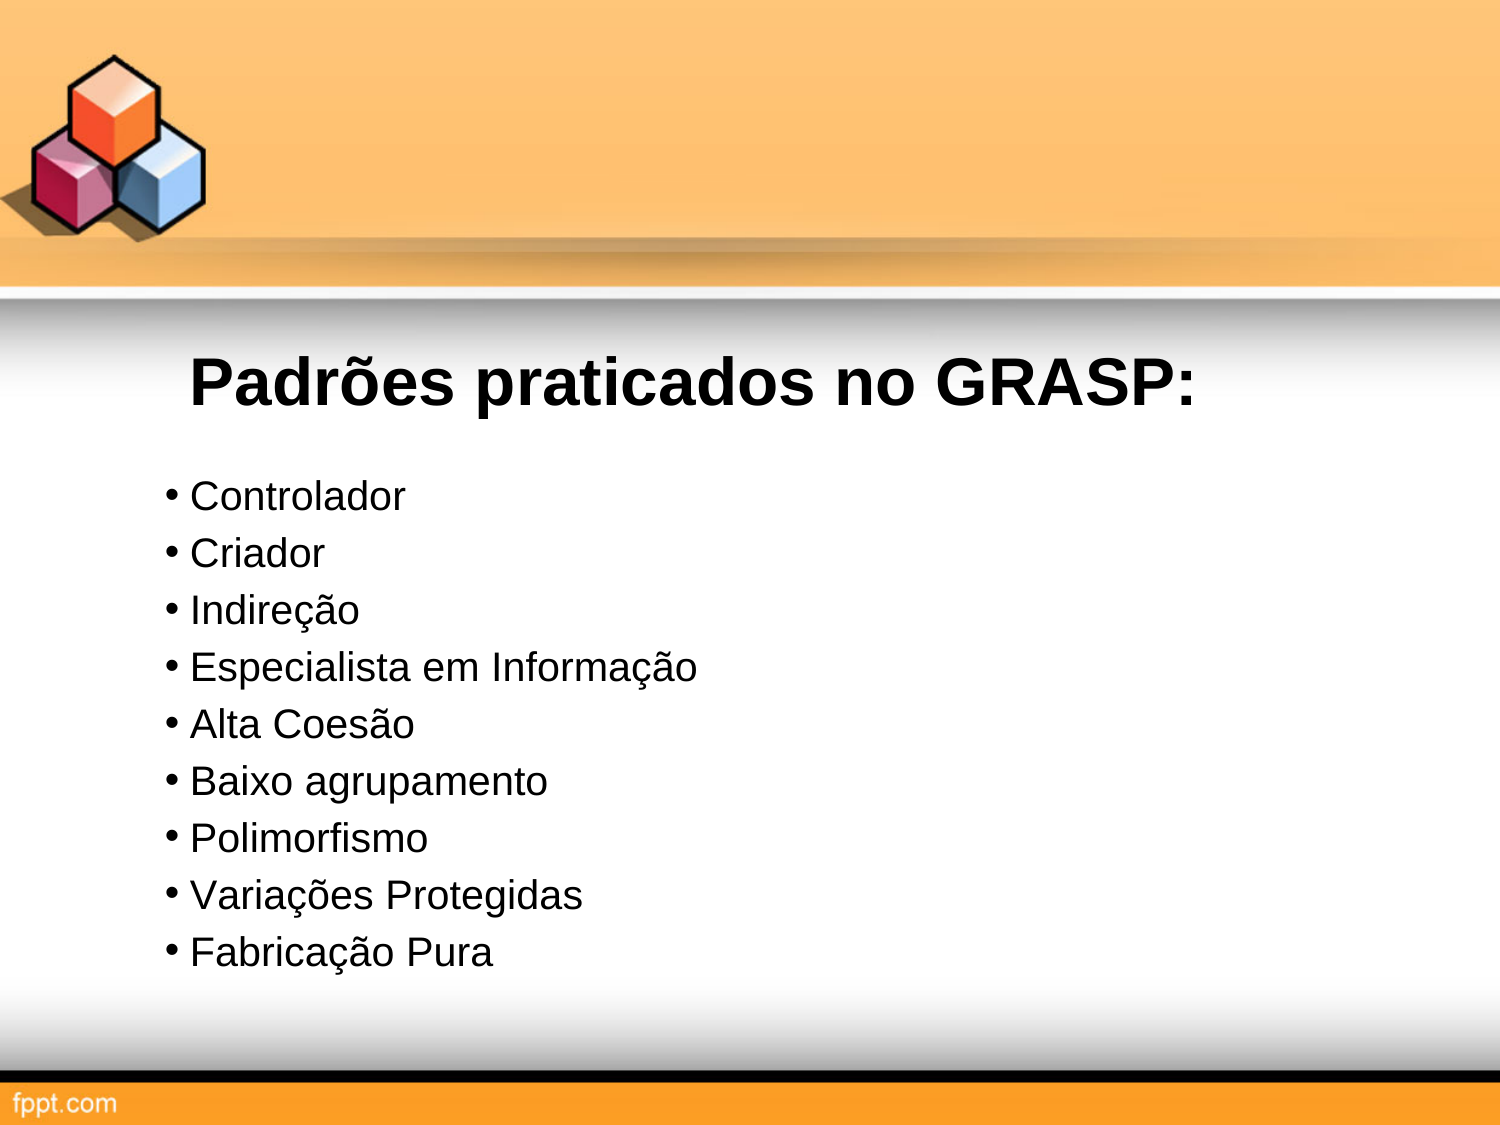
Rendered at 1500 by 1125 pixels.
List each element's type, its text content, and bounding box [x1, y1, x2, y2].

list Padrões praticados no GRASP: Controlador Criador Indireção Especialista em Informação Alta Coesão Baixo agrupamento Polimorfismo Variações Protegidas Fabricação Pura [150, 329, 1471, 983]
picture [0, 0, 1500, 1125]
